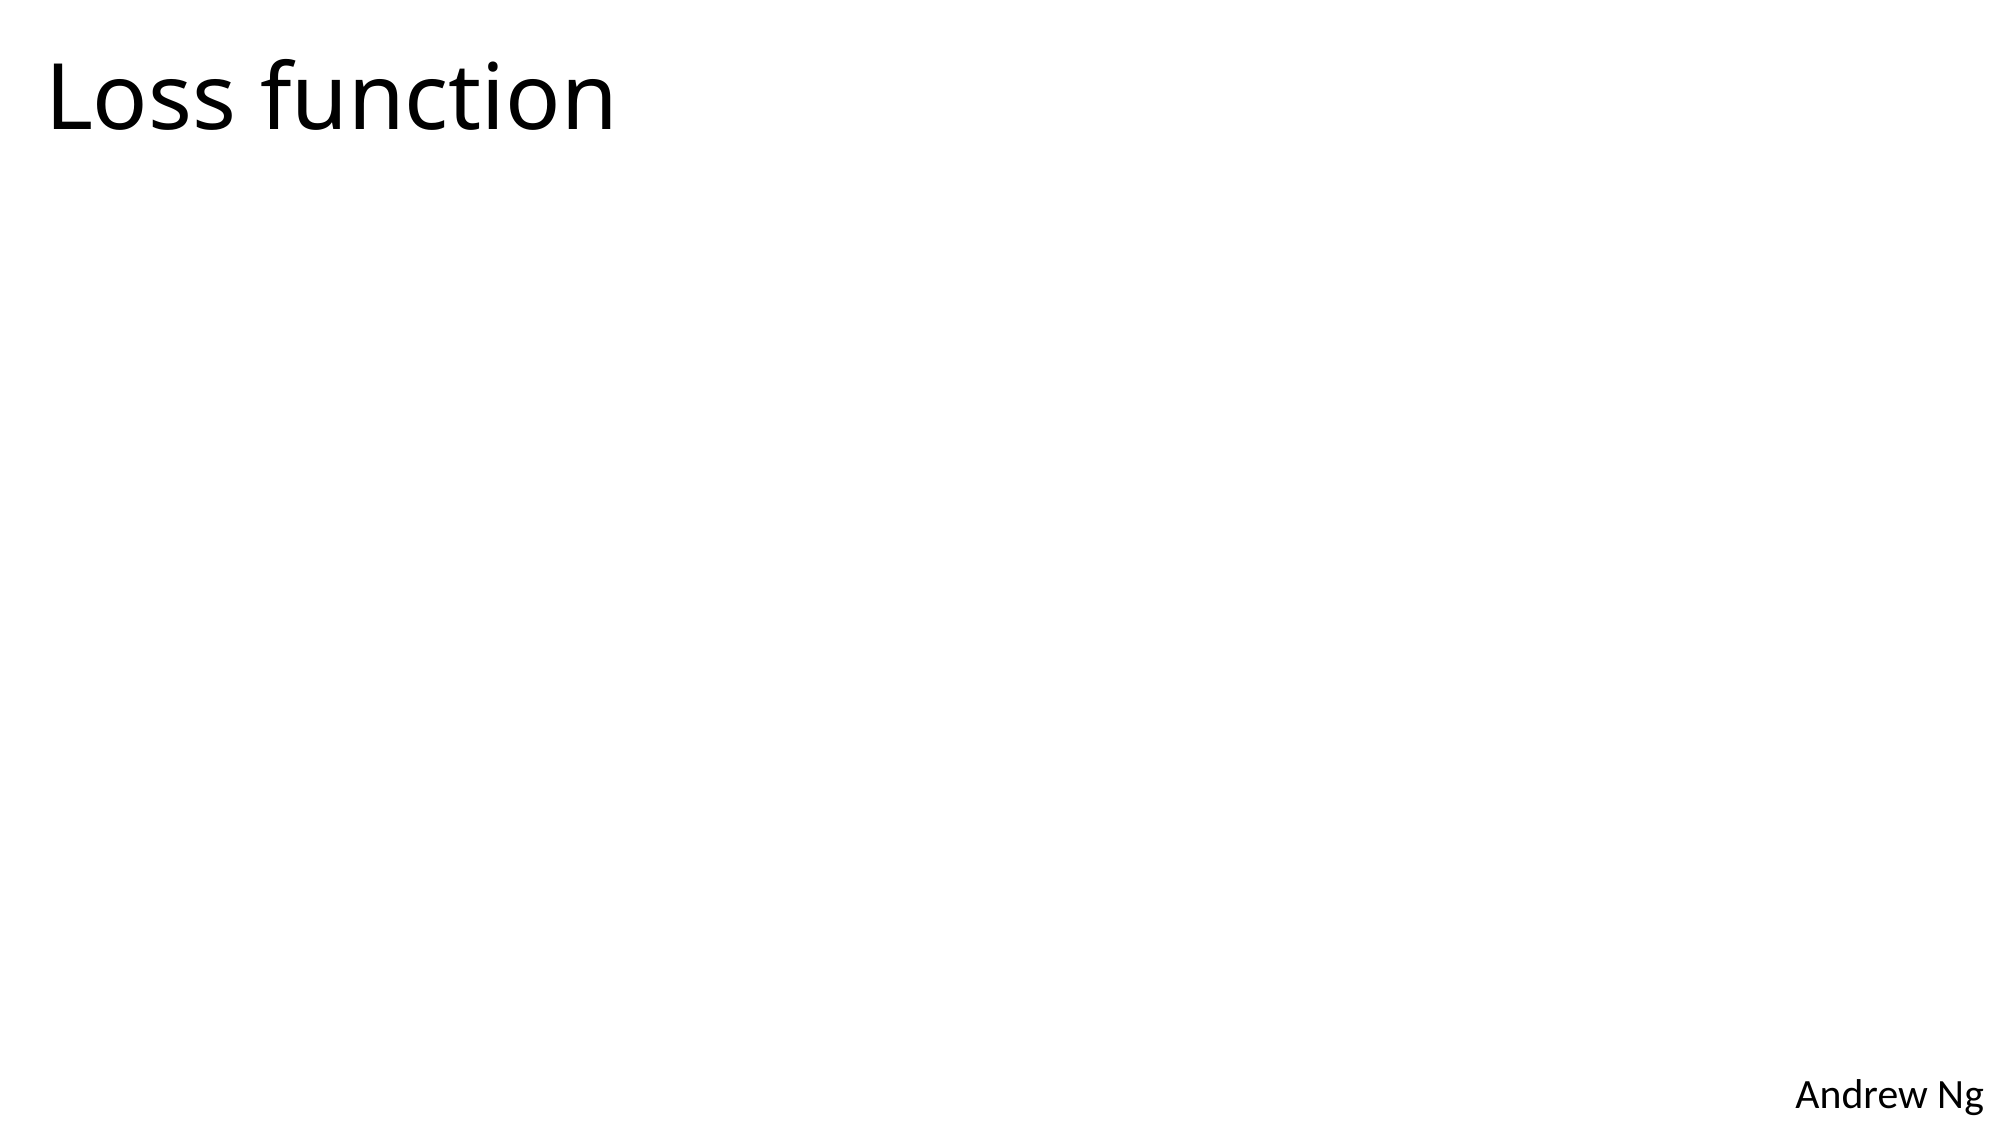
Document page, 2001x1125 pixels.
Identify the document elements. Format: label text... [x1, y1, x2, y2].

title Loss function [30, 29, 2000, 248]
